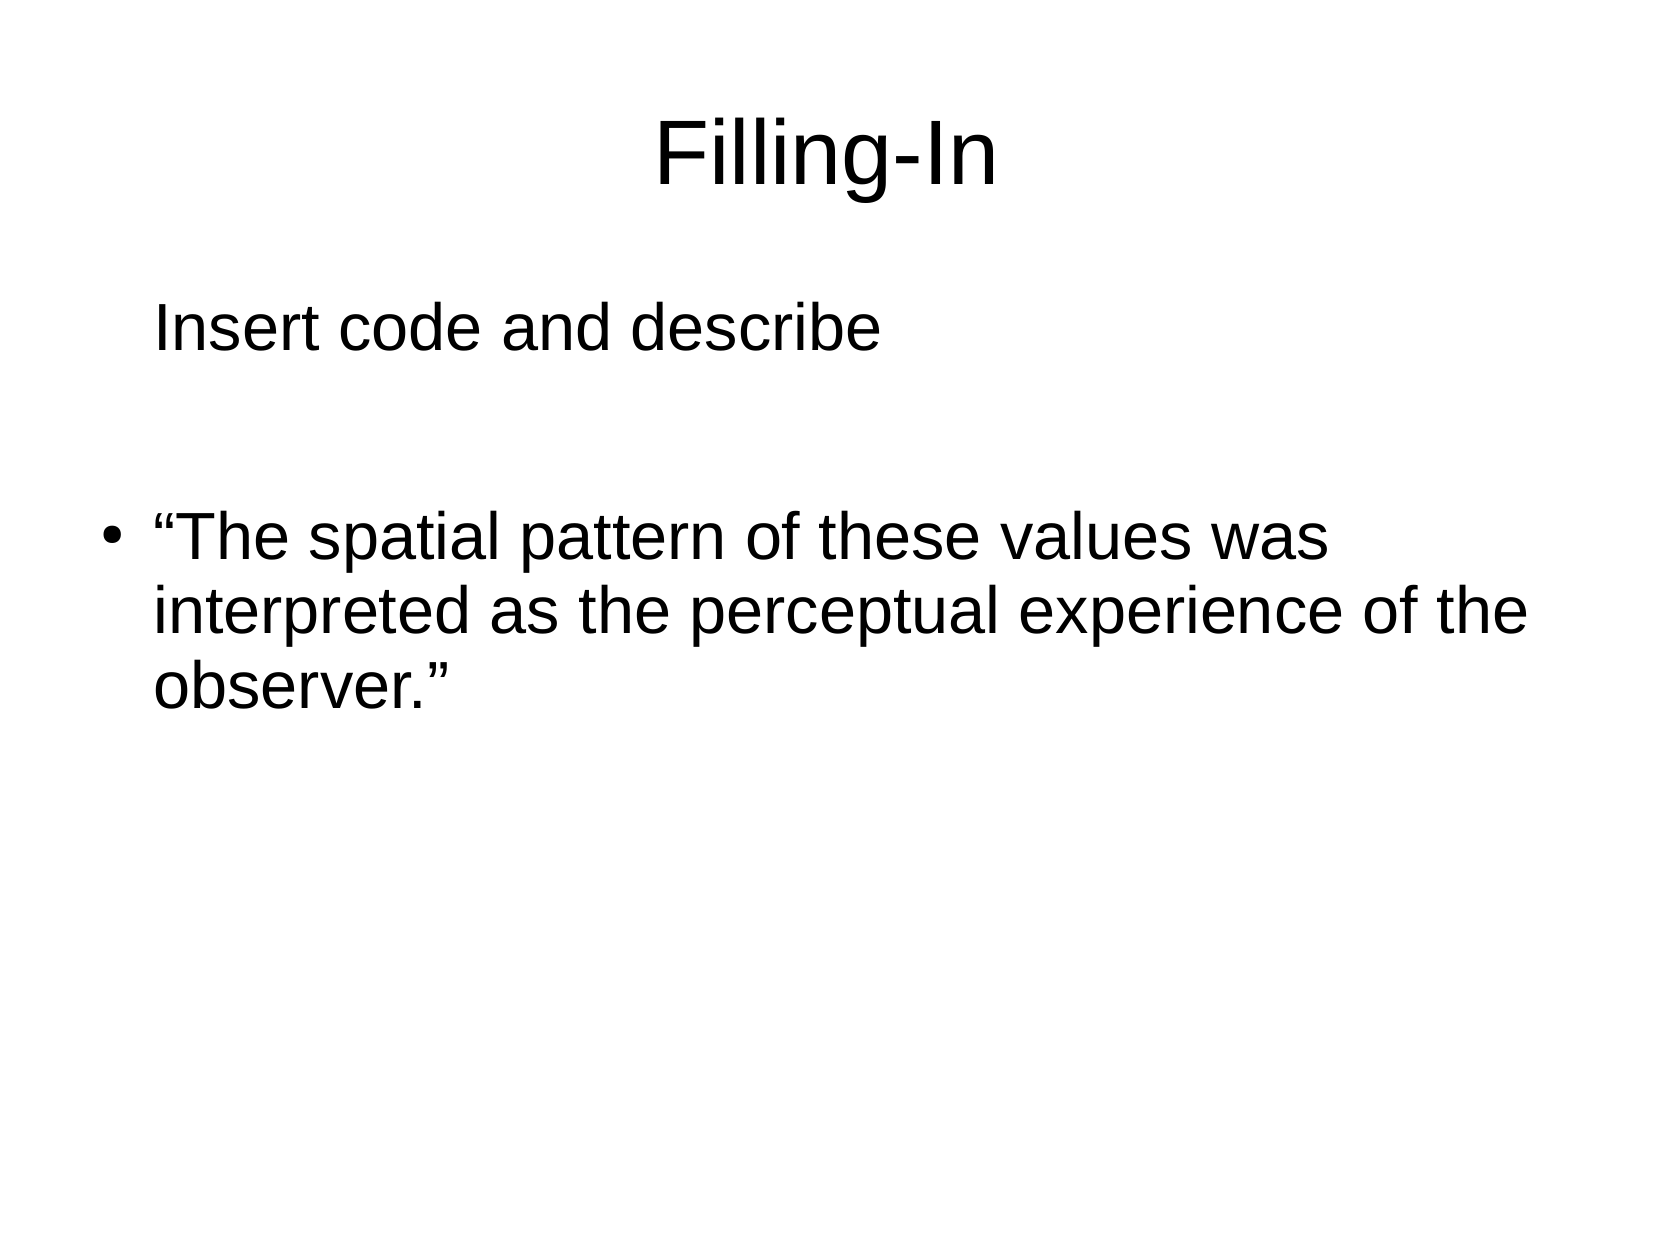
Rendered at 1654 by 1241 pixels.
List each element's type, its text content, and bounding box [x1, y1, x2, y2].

title Filling-In [82, 49, 1571, 257]
list Insert code and describe “The spatial pattern of these values was interpreted as the perceptual experience of the observer.” [82, 290, 1538, 1010]
